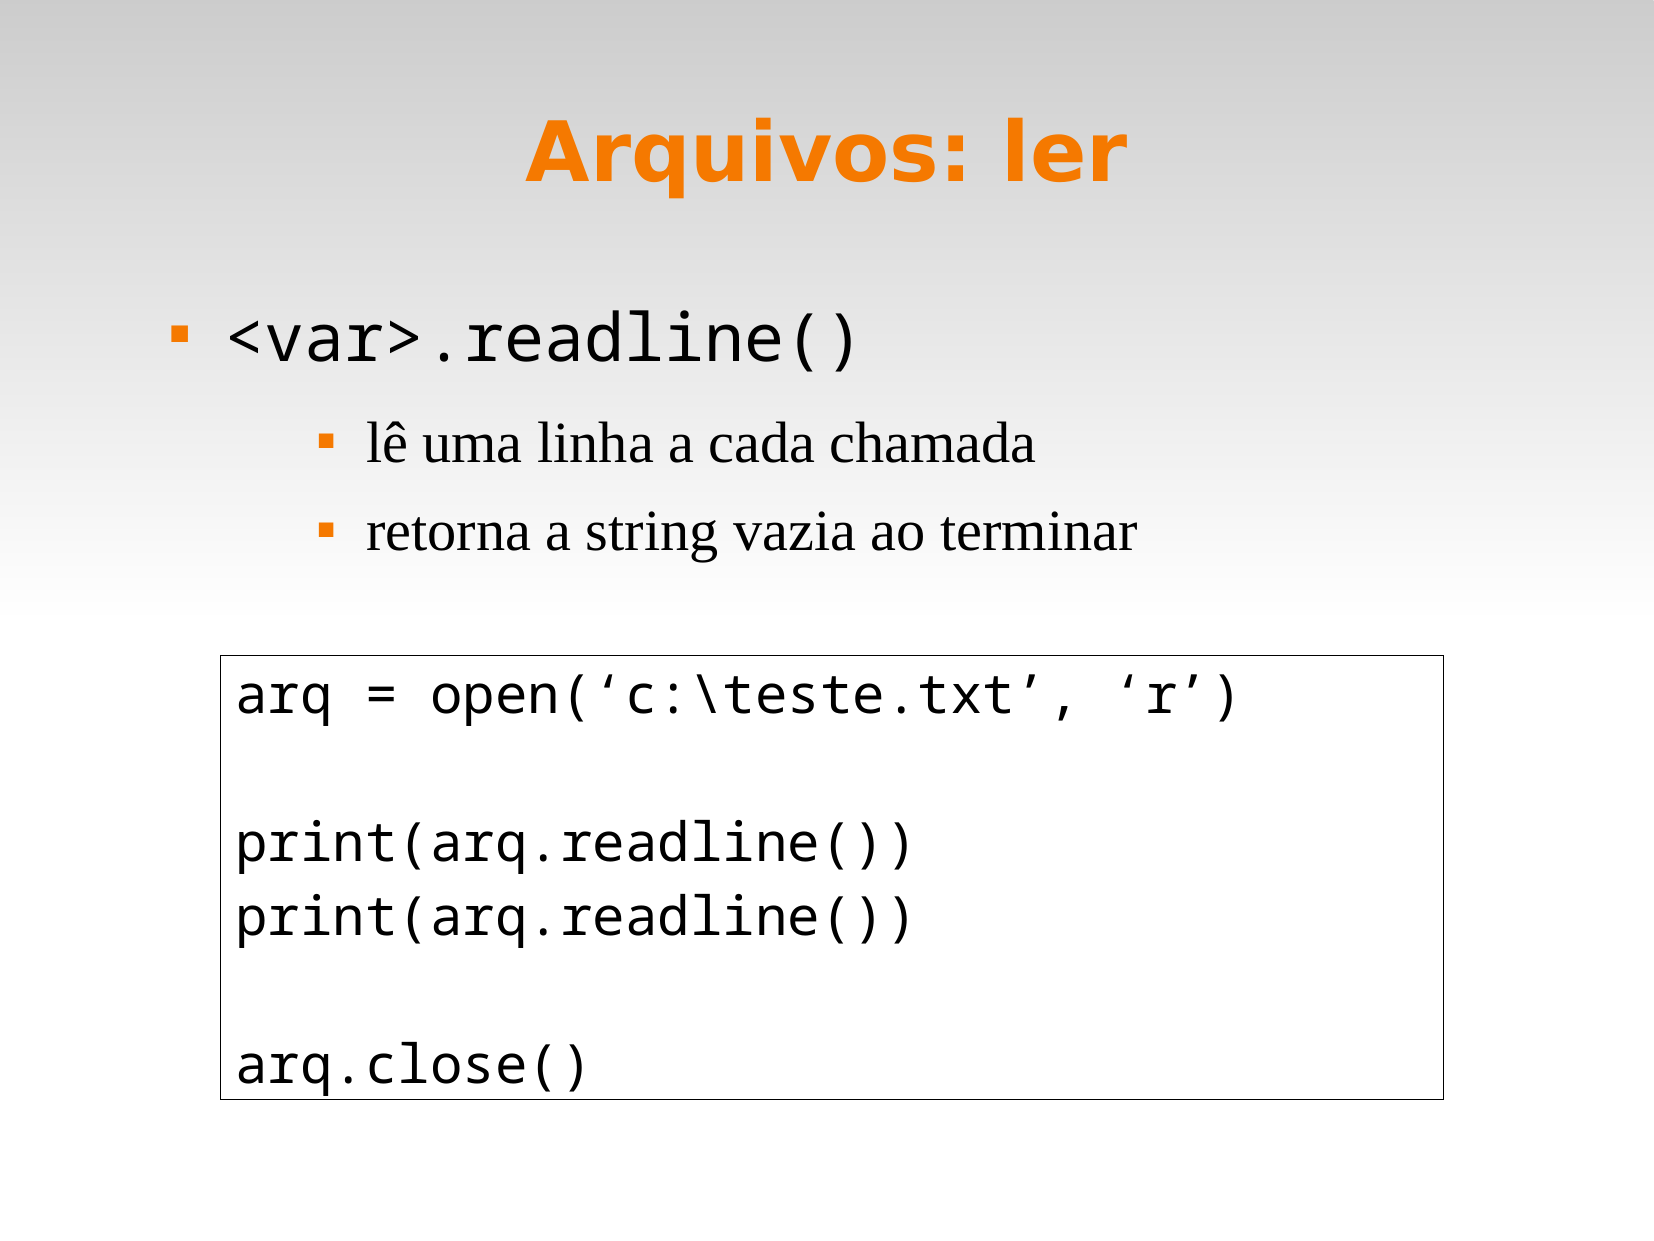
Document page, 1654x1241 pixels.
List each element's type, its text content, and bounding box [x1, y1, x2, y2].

text_box arq = open(‘c:\teste.txt’, ‘r’) print(arq.readline()) print(arq.readline()) arq.close() [220, 657, 1444, 1099]
title Arquivos: ler [82, 49, 1571, 257]
list <var>.readline() lê uma linha a cada chamada retorna a string vazia ao terminar [82, 290, 1571, 1189]
